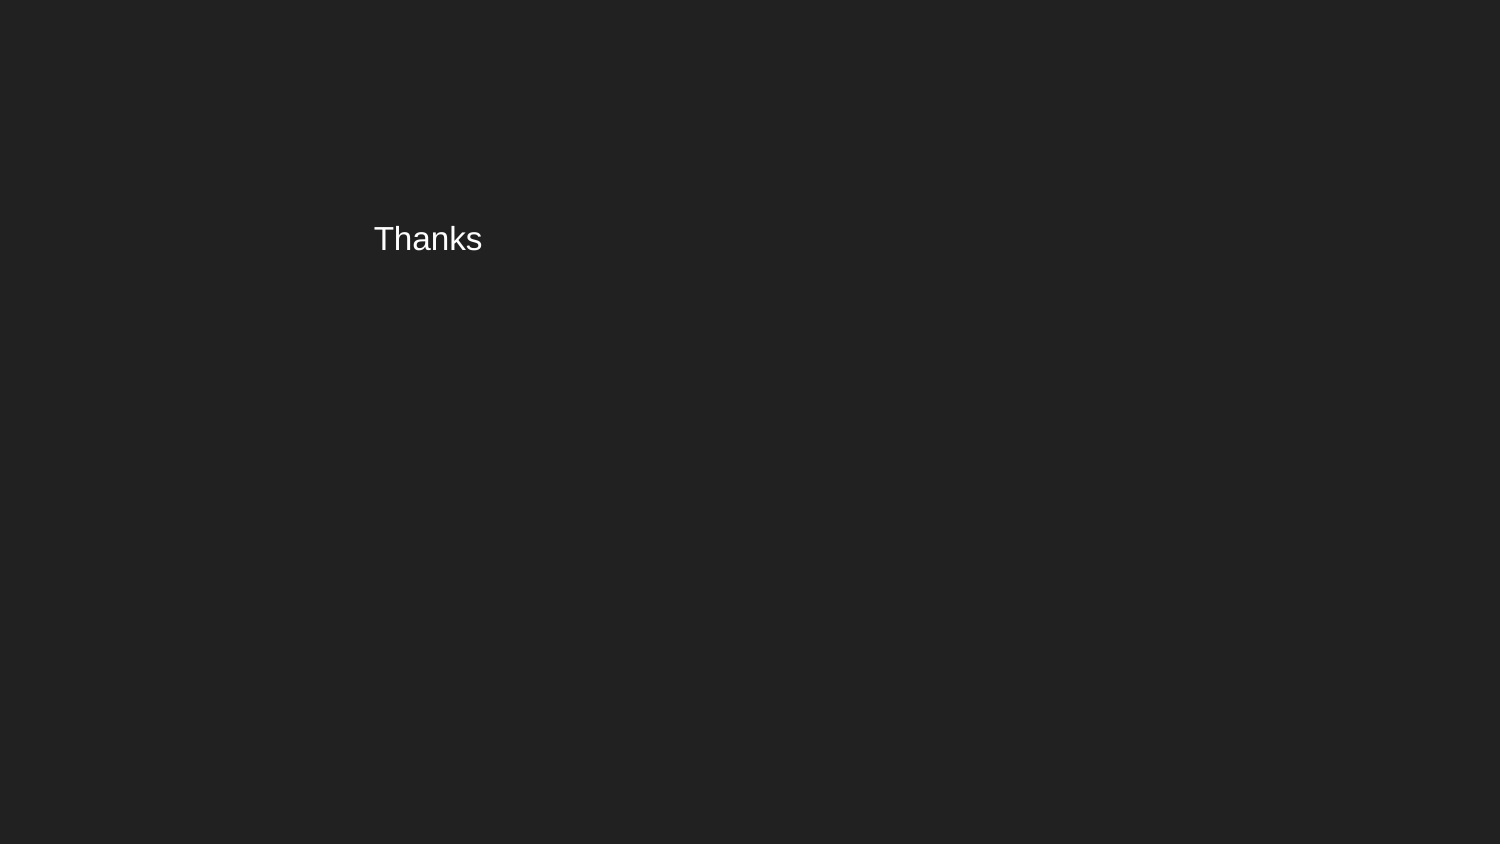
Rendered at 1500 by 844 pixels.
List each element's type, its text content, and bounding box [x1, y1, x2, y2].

text_box Thanks [358, 202, 712, 273]
